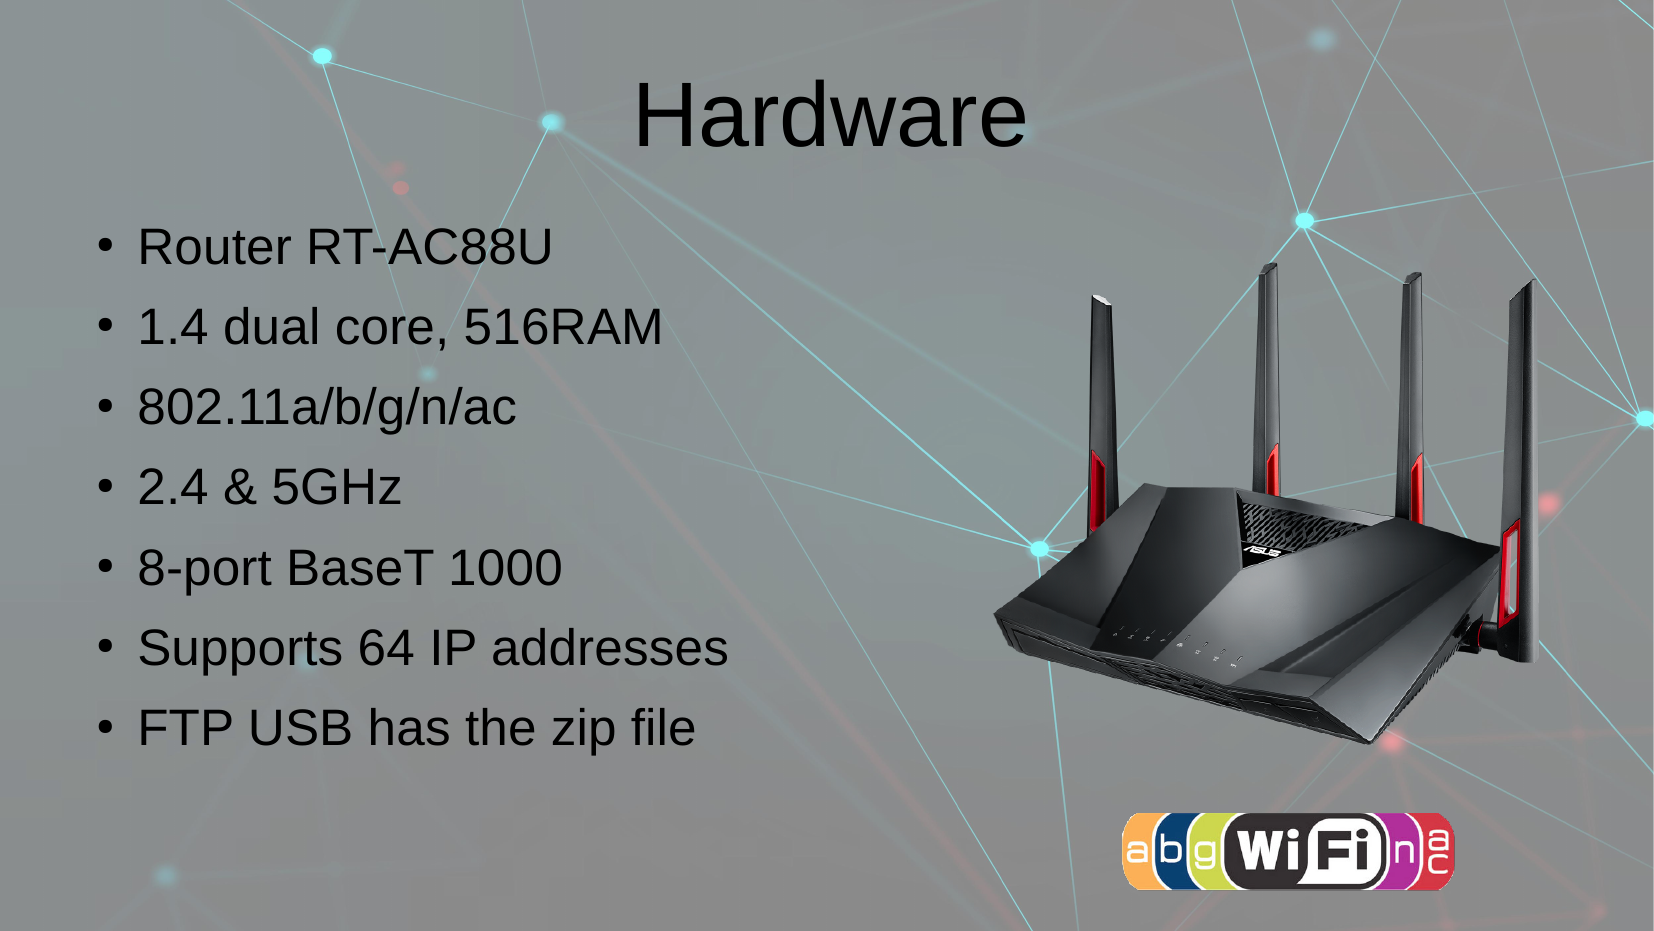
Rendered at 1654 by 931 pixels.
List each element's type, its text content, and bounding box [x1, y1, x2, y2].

list Router RT-AC88U 1.4 dual core, 516RAM 802.11a/b/g/n/ac 2.4 & 5GHz 8-port BaseT 1000 Supports 64 IP addresses FTP USB has the zip file [82, 217, 937, 758]
title Hardware [86, 37, 1576, 193]
picture [0, 0, 1654, 931]
